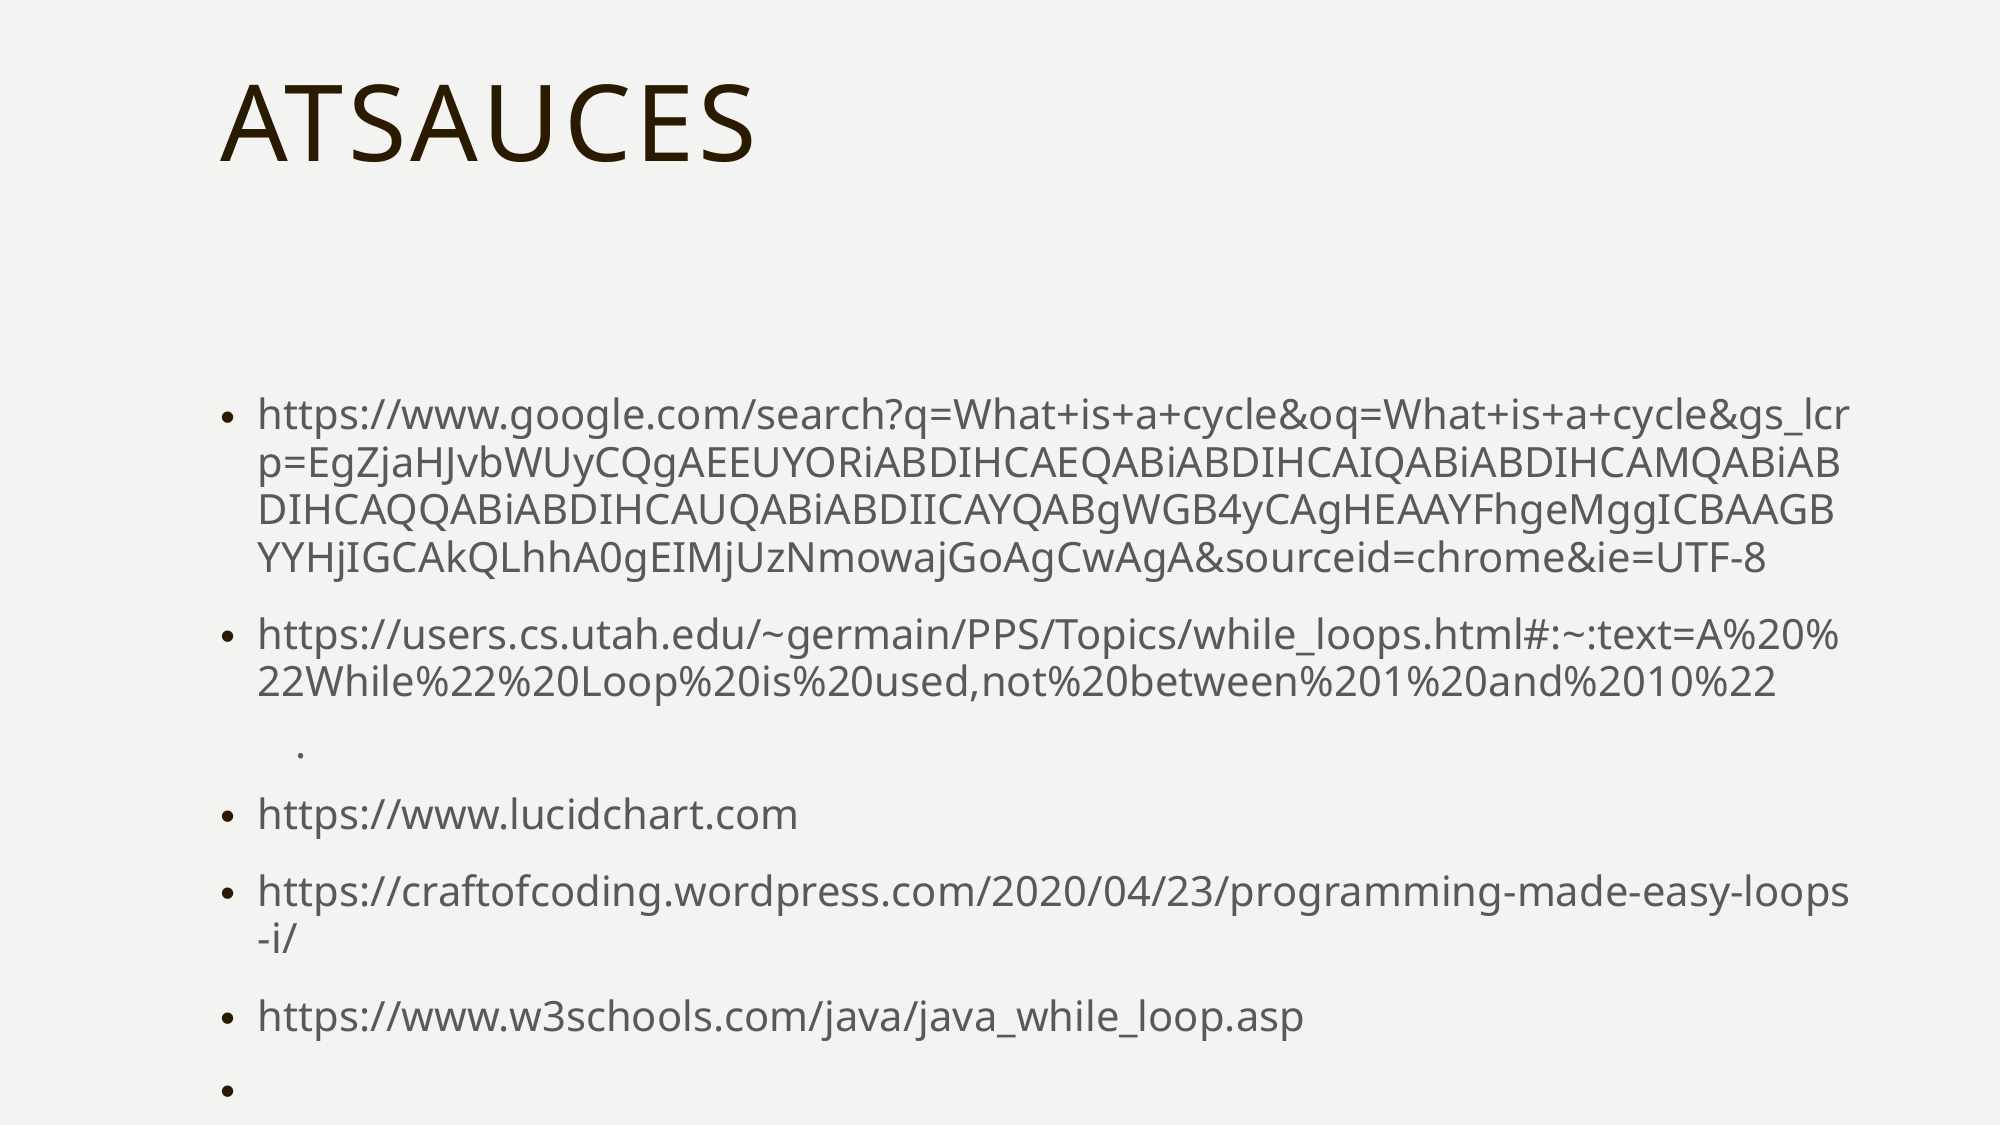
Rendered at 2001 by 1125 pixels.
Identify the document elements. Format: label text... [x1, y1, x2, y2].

list https://www.google.com/search?q=What+is+a+cycle&oq=What+is+a+cycle&gs_lcrp=EgZjaHJvbWUyCQgAEEUYORiABDIHCAEQABiABDIHCAIQABiABDIHCAMQABiABDIHCAQQABiABDIHCAUQABiABDIICAYQABgWGB4yCAgHEAAYFhgeMggICBAAGBYYHjIGCAkQLhhA0gEIMjUzNmowajGoAgCwAgA&sourceid=chrome&ie=UTF-8 https://users.cs.utah.edu/~germain/PPS/Topics/while_loops.html#:~:text=A%20%22While%22%20Loop%20is%20used,not%20between%201%20and%2010%22. https://www.lucidchart.com https://craftofcoding.wordpress.com/2020/04/23/programming-made-easy-loops-i/ https://www.w3schools.com/java/java_while_loop.asp [205, 375, 1876, 965]
title Atsauces [205, 62, 1876, 308]
